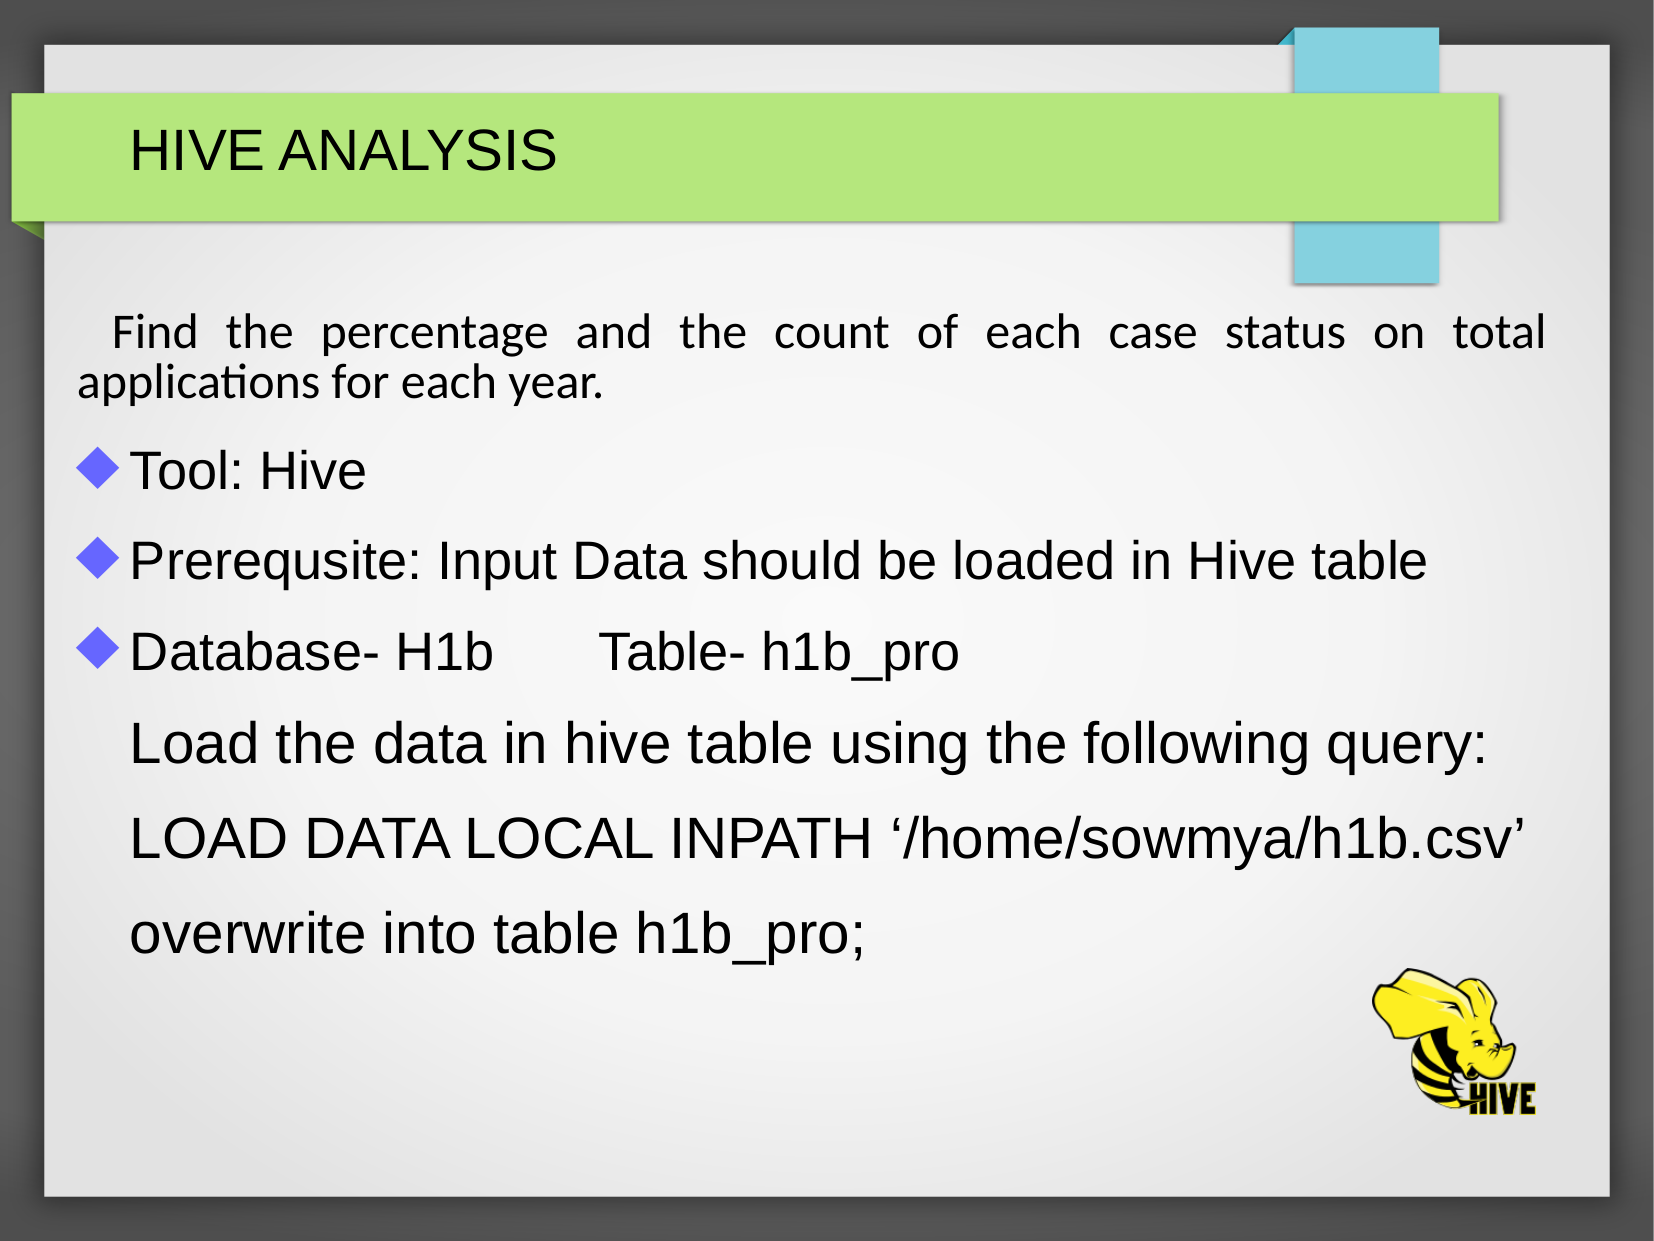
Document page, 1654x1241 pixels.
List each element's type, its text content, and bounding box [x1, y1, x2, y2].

picture [0, 0, 1654, 1241]
list HIVE ANALYSIS Find the percentage and the count of each case status on total applications for each year. Tool: Hive Prerequsite: Input Data should be loaded in Hive table Database- H1b Table- h1b_pro Load the data in hive table using the following query: LOAD DATA LOCAL INPATH ‘/home/sowmya/h1b.csv’ overwrite into table h1b_pro; [59, 118, 1548, 1022]
